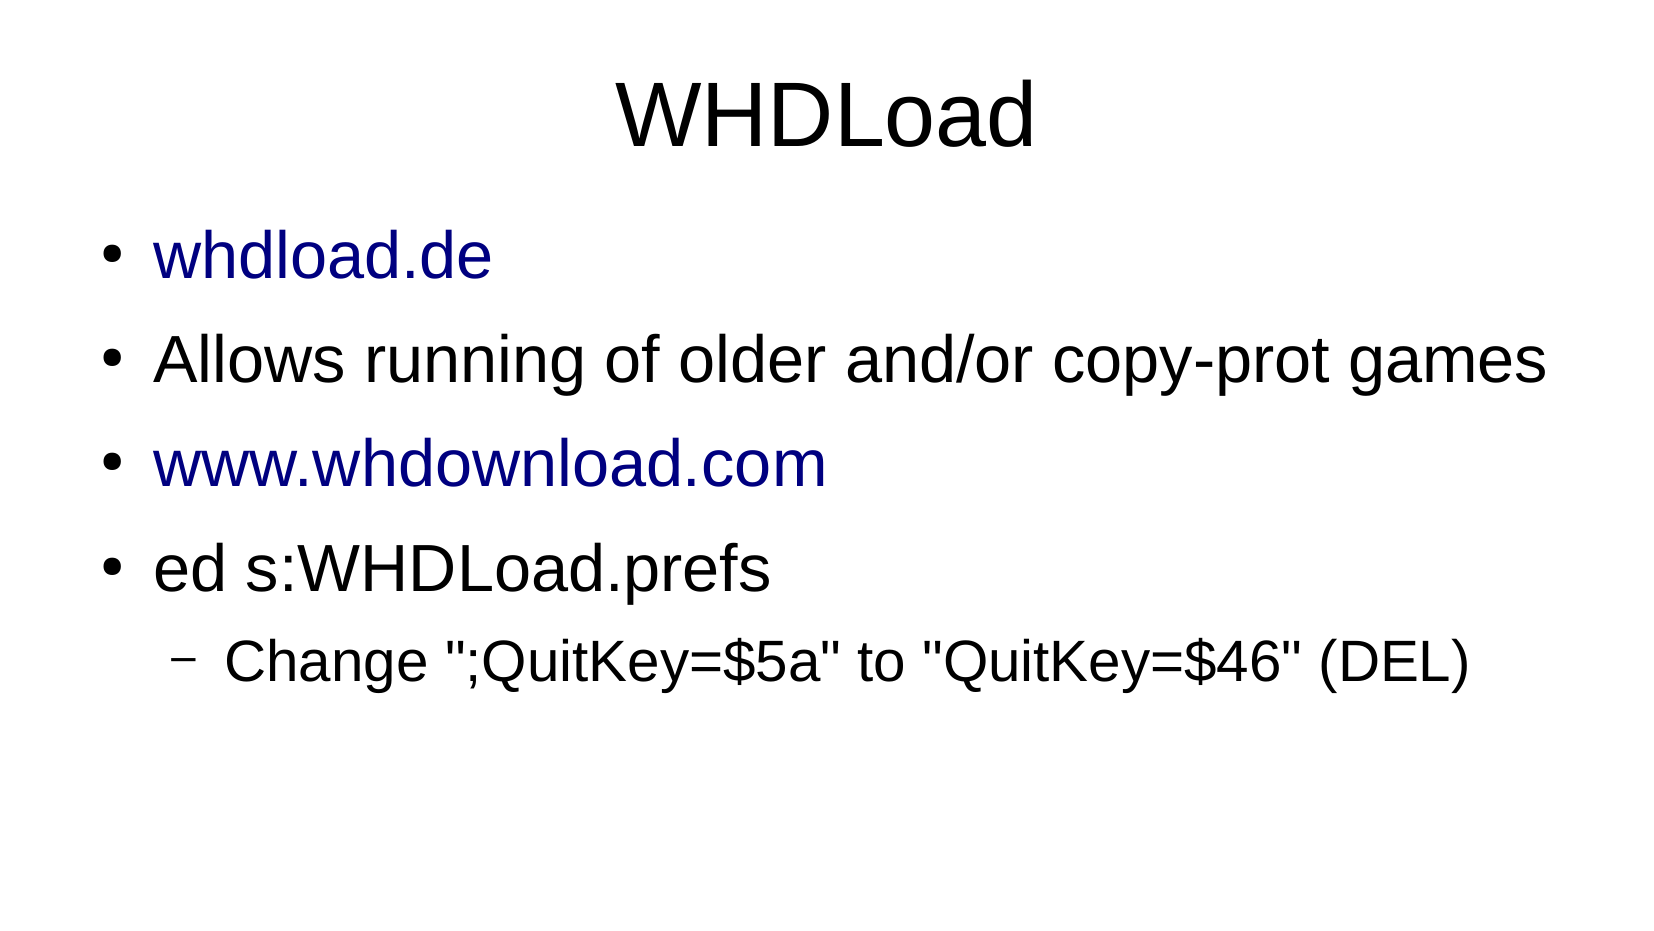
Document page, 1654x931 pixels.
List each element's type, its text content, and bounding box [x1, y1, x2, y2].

list whdload.de Allows running of older and/or copy-prot games www.whdownload.com ed s:WHDLoad.prefs Change ";QuitKey=$5a" to "QuitKey=$46" (DEL) [82, 217, 1571, 758]
title WHDLoad [82, 37, 1571, 193]
